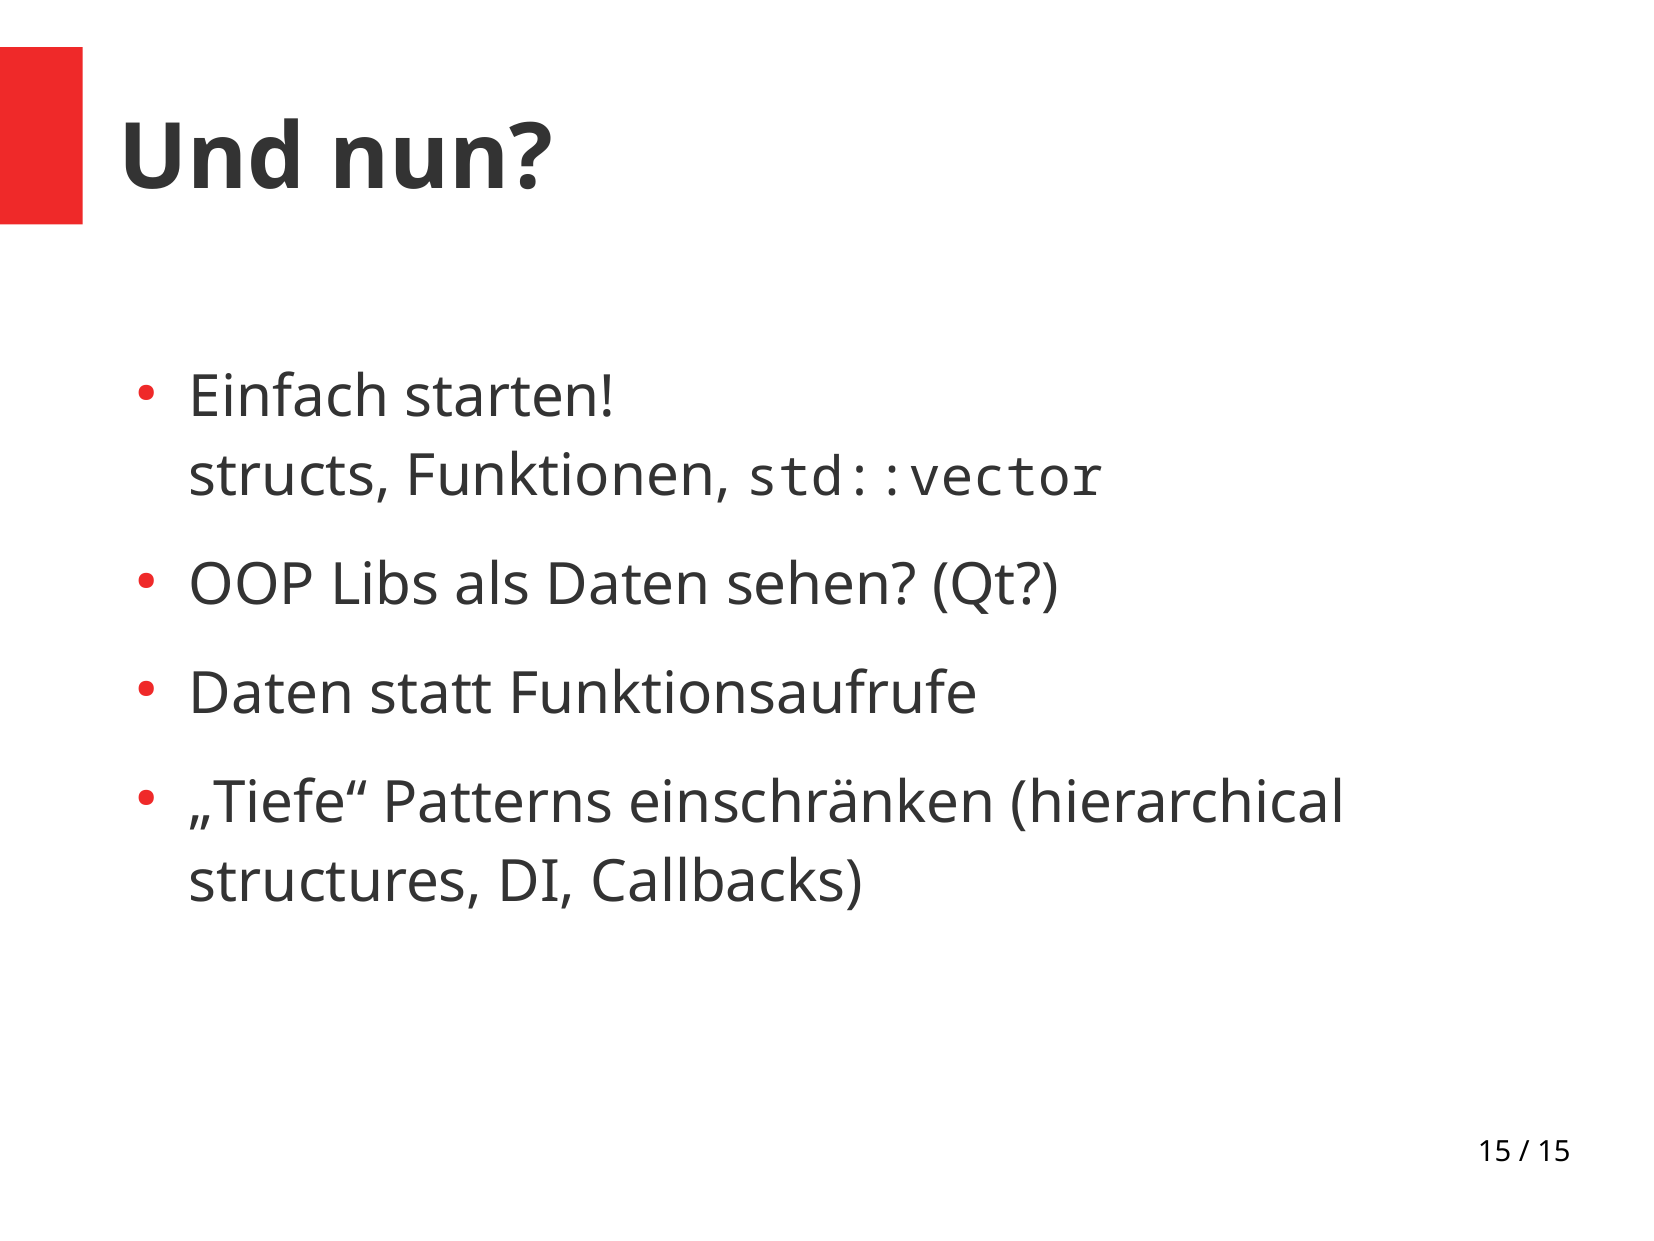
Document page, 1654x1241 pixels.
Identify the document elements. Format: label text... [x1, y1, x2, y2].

title Und nun? [118, 49, 1571, 257]
list Einfach starten! structs, Funktionen, std::vector OOP Libs als Daten sehen? (Qt?) Daten statt Funktionsaufrufe „Tiefe“ Patterns einschränken (hierarchical structures, DI, Callbacks) [118, 354, 1536, 1074]
